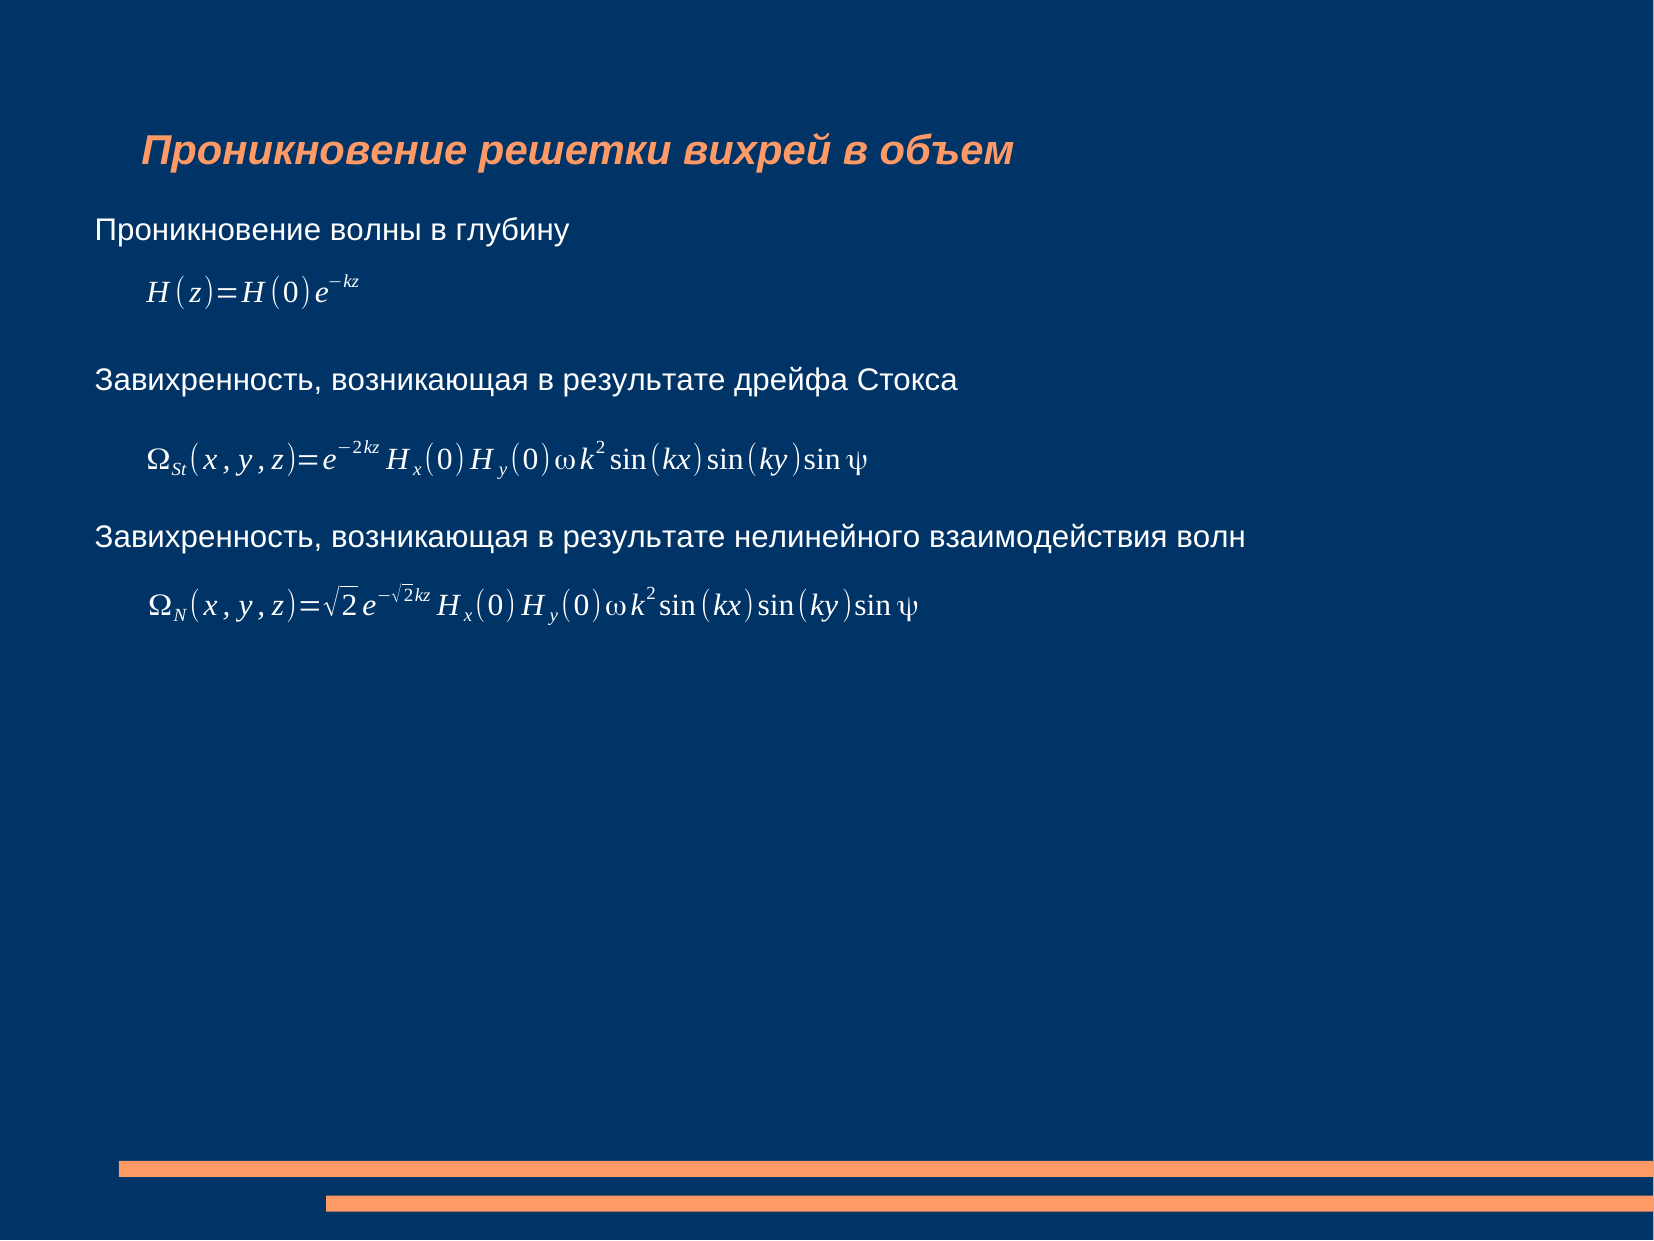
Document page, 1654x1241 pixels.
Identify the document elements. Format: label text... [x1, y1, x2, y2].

text_box Завихренность, возникающая в результате нелинейного взаимодействия волн [94, 519, 1252, 618]
chart [141, 618, 925, 626]
text_box Проникновение волны в глубину [94, 212, 1205, 311]
text_box Завихренность, возникающая в результате дрейфа Стокса [94, 362, 1205, 461]
title Проникновение решетки вихрей в объем [121, 46, 1534, 254]
chart [139, 461, 875, 481]
